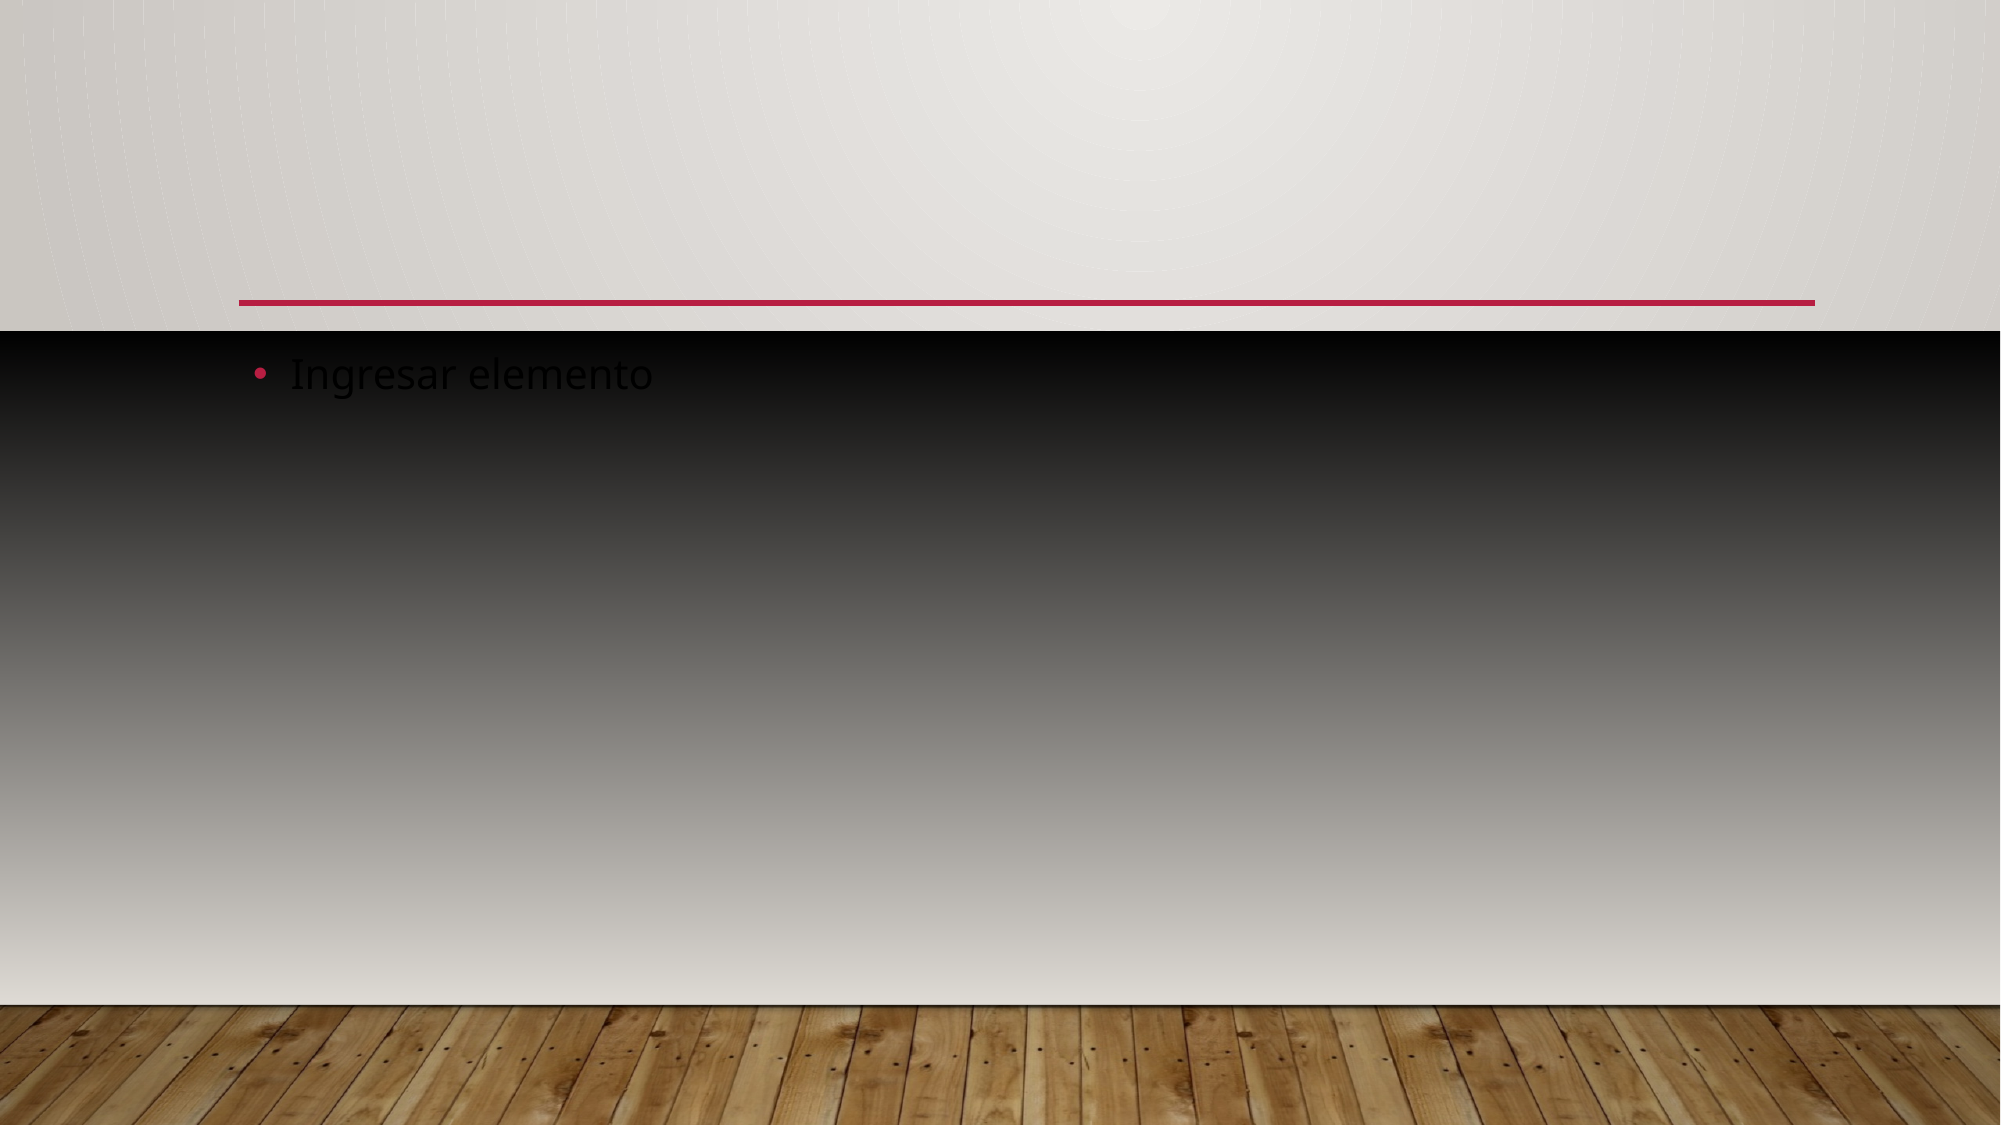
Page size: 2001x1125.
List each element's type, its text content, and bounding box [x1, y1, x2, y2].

list Ingresar elemento [238, 330, 1814, 897]
